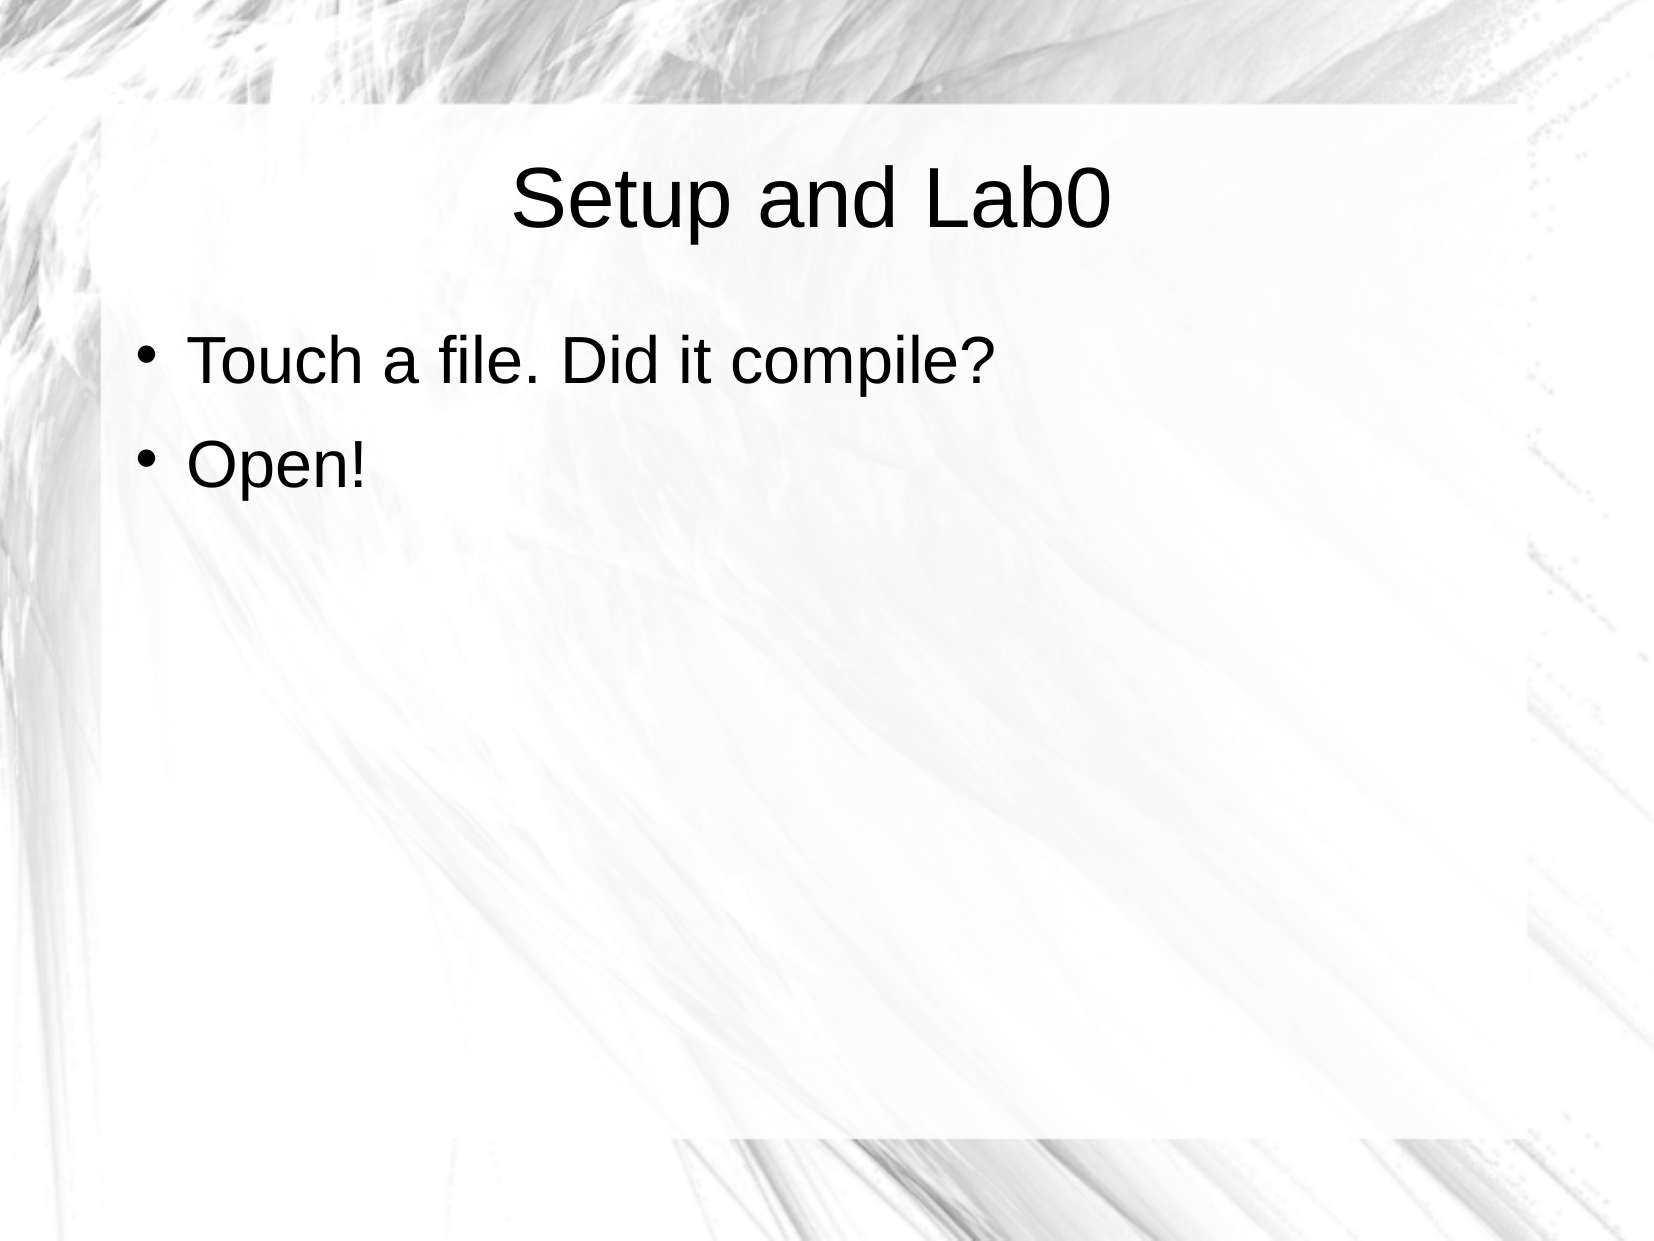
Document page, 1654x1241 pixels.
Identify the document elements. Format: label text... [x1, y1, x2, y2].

picture [0, 0, 1654, 1241]
list Touch a file. Did it compile? Open! [118, 319, 1571, 946]
title Setup and Lab0 [118, 112, 1506, 281]
